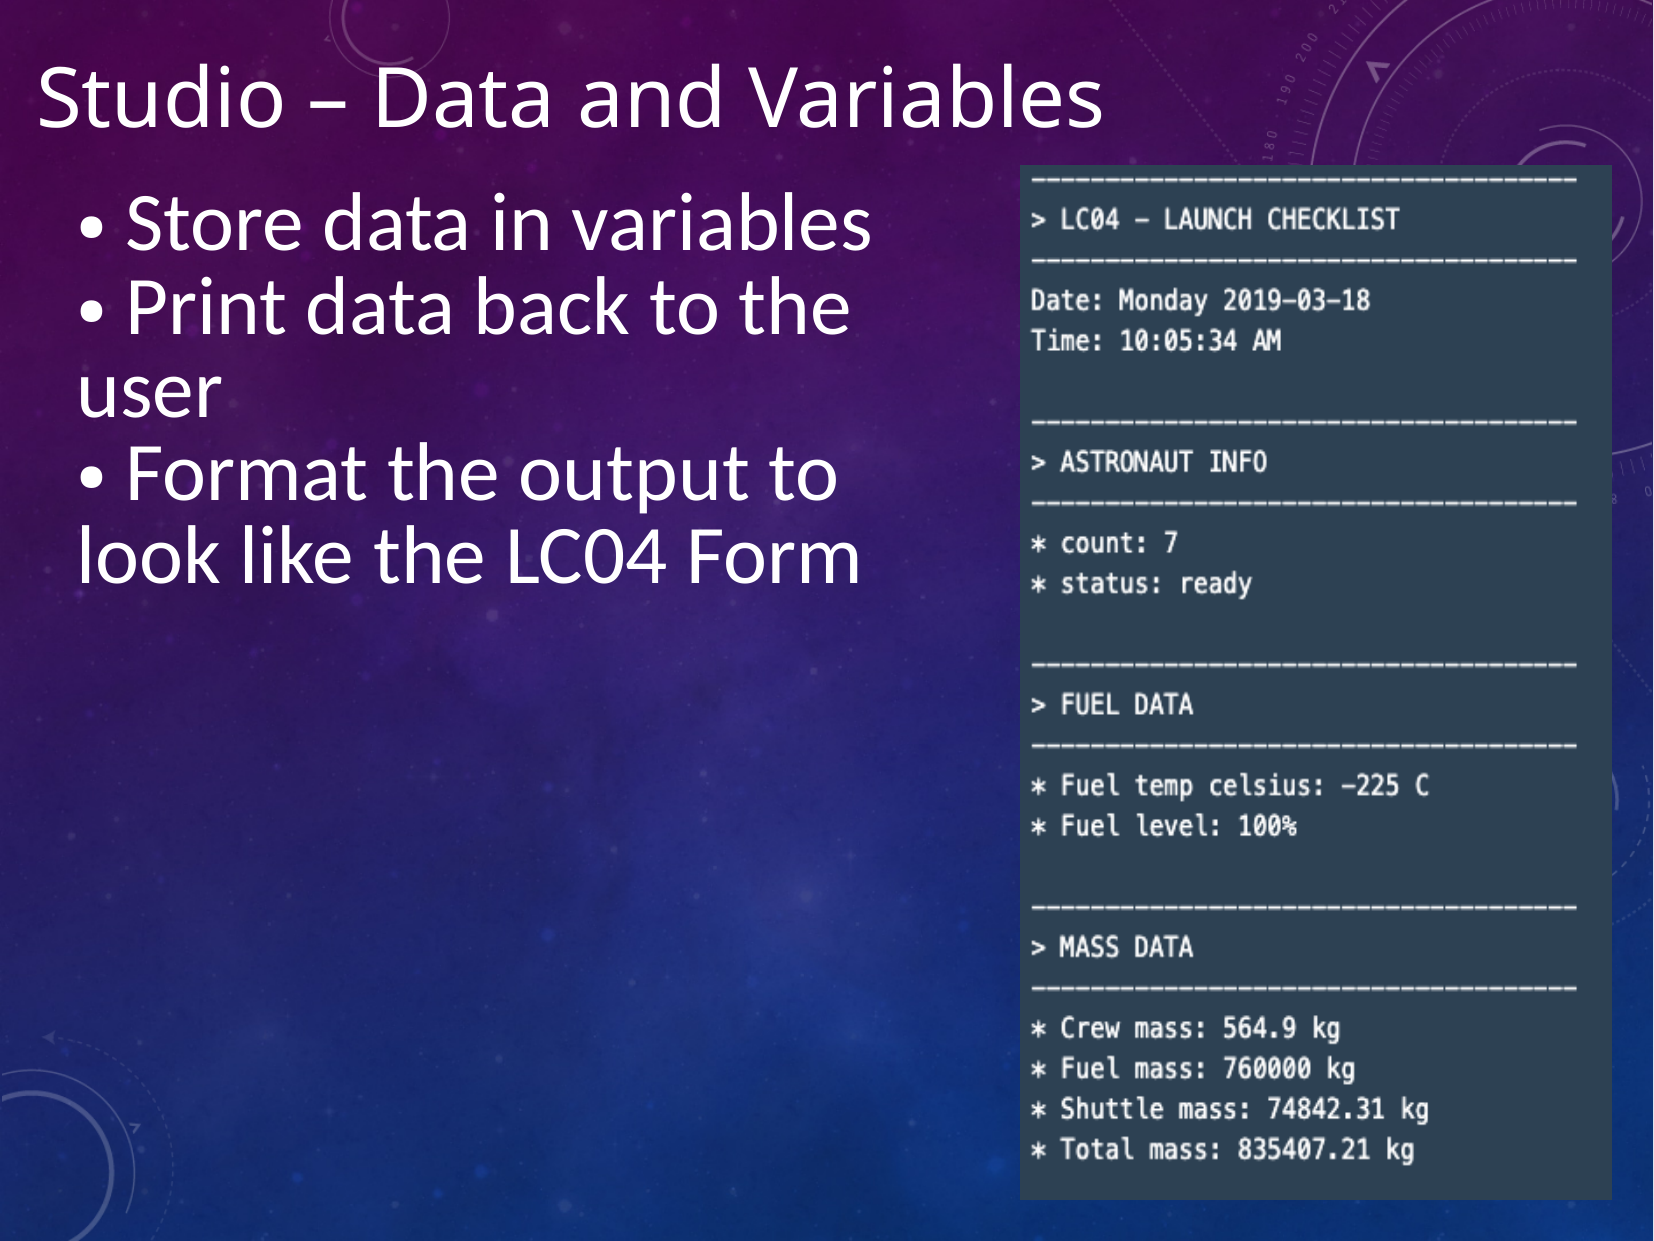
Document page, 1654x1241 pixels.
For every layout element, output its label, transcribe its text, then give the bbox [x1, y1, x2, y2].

picture [1020, 165, 1612, 1201]
text_box Studio – Data and Variables [19, 17, 1599, 174]
text_box Store data in variables Print data back to the user Format the output to look like the LC04 Form [60, 180, 991, 1133]
